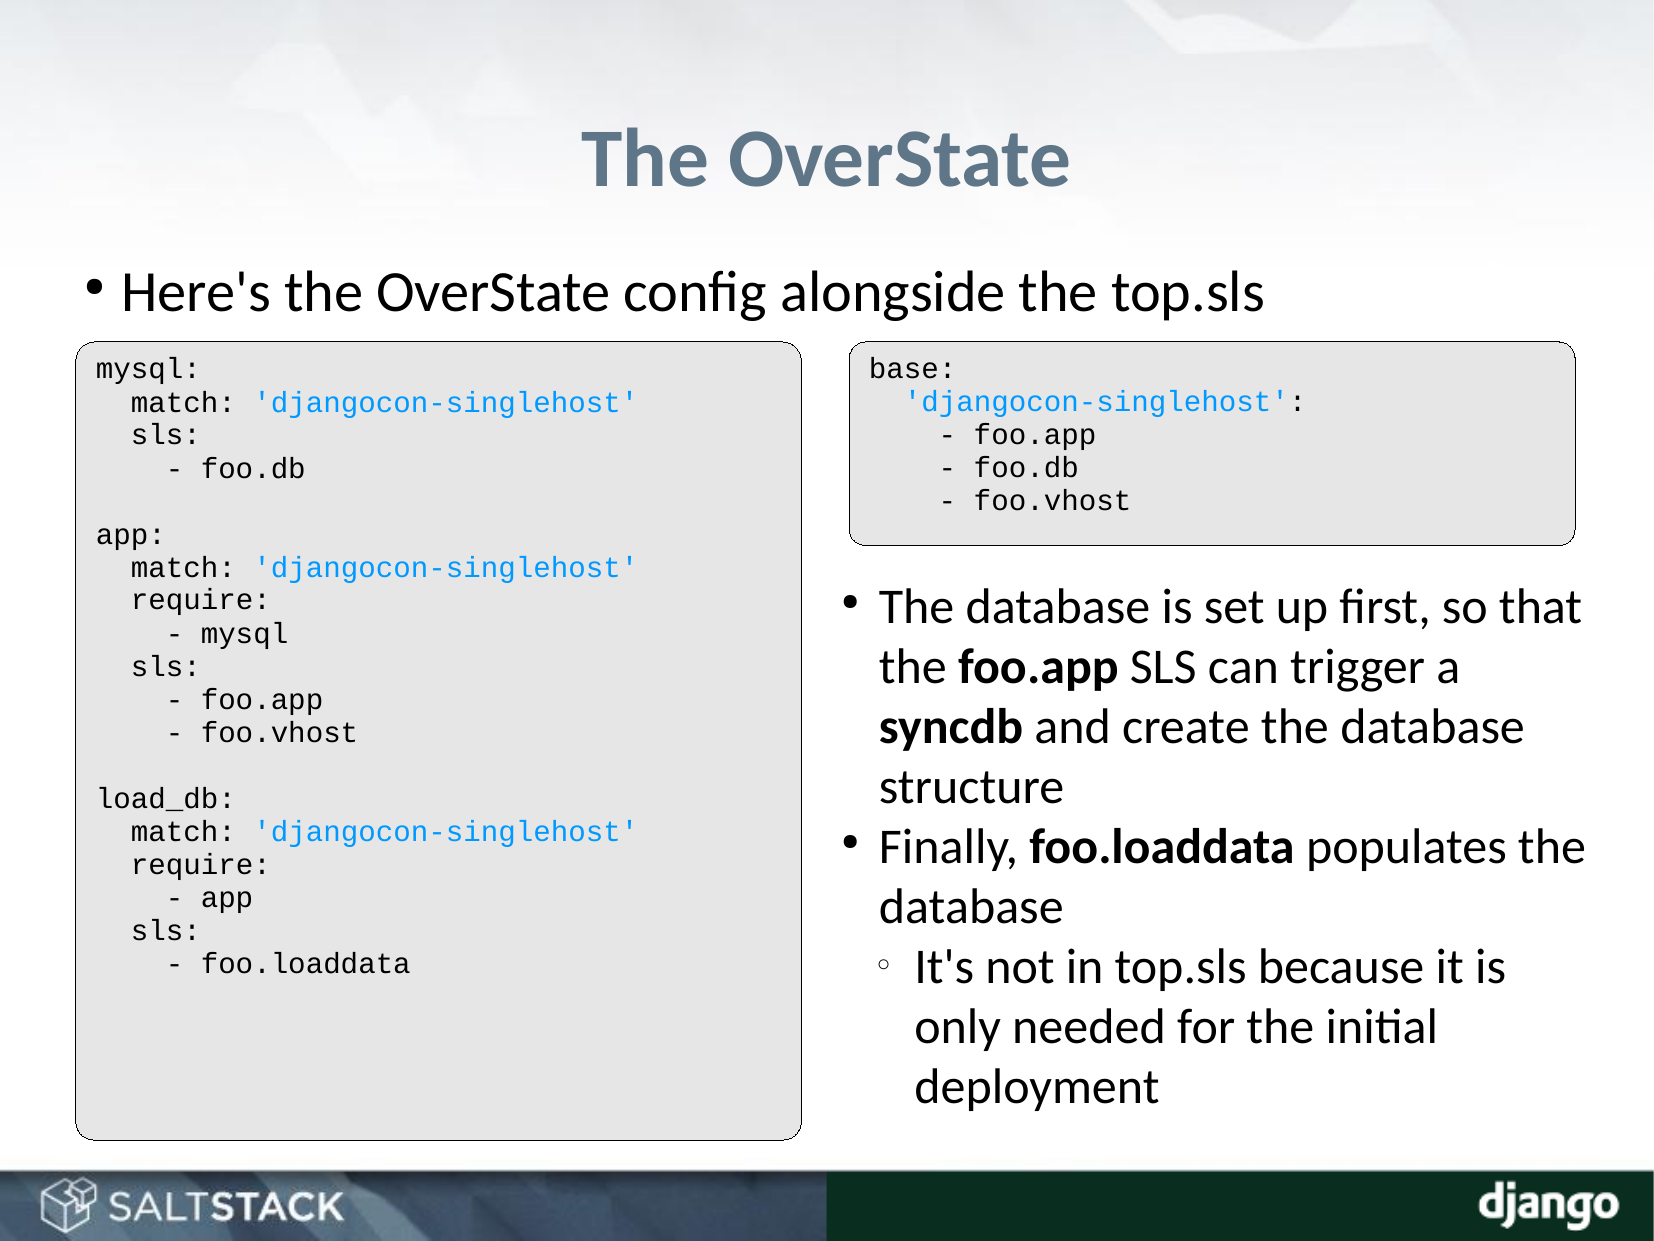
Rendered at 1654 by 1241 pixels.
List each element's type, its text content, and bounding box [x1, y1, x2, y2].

text_box The database is set up first, so that the foo.app SLS can trigger a syncdb and create the database structure Finally, foo.loaddata populates the database It's not in top.sls because it is only needed for the initial deployment [826, 566, 1606, 1132]
picture [0, 0, 1654, 1241]
text_box Here's the OverState config alongside the top.sls [69, 245, 1585, 345]
text_box The OverState [82, 49, 1571, 245]
text_box base: 'djangocon-singlehost': - foo.app - foo.db - foo.vhost [849, 341, 1576, 546]
text_box mysql: match: 'djangocon-singlehost' sls: - foo.db app: match: 'djangocon-singlehost' require: - mysql sls: - foo.app - foo.vhost load_db: match: 'djangocon-singlehost' require: - app sls: - foo.loaddata [75, 341, 802, 1141]
